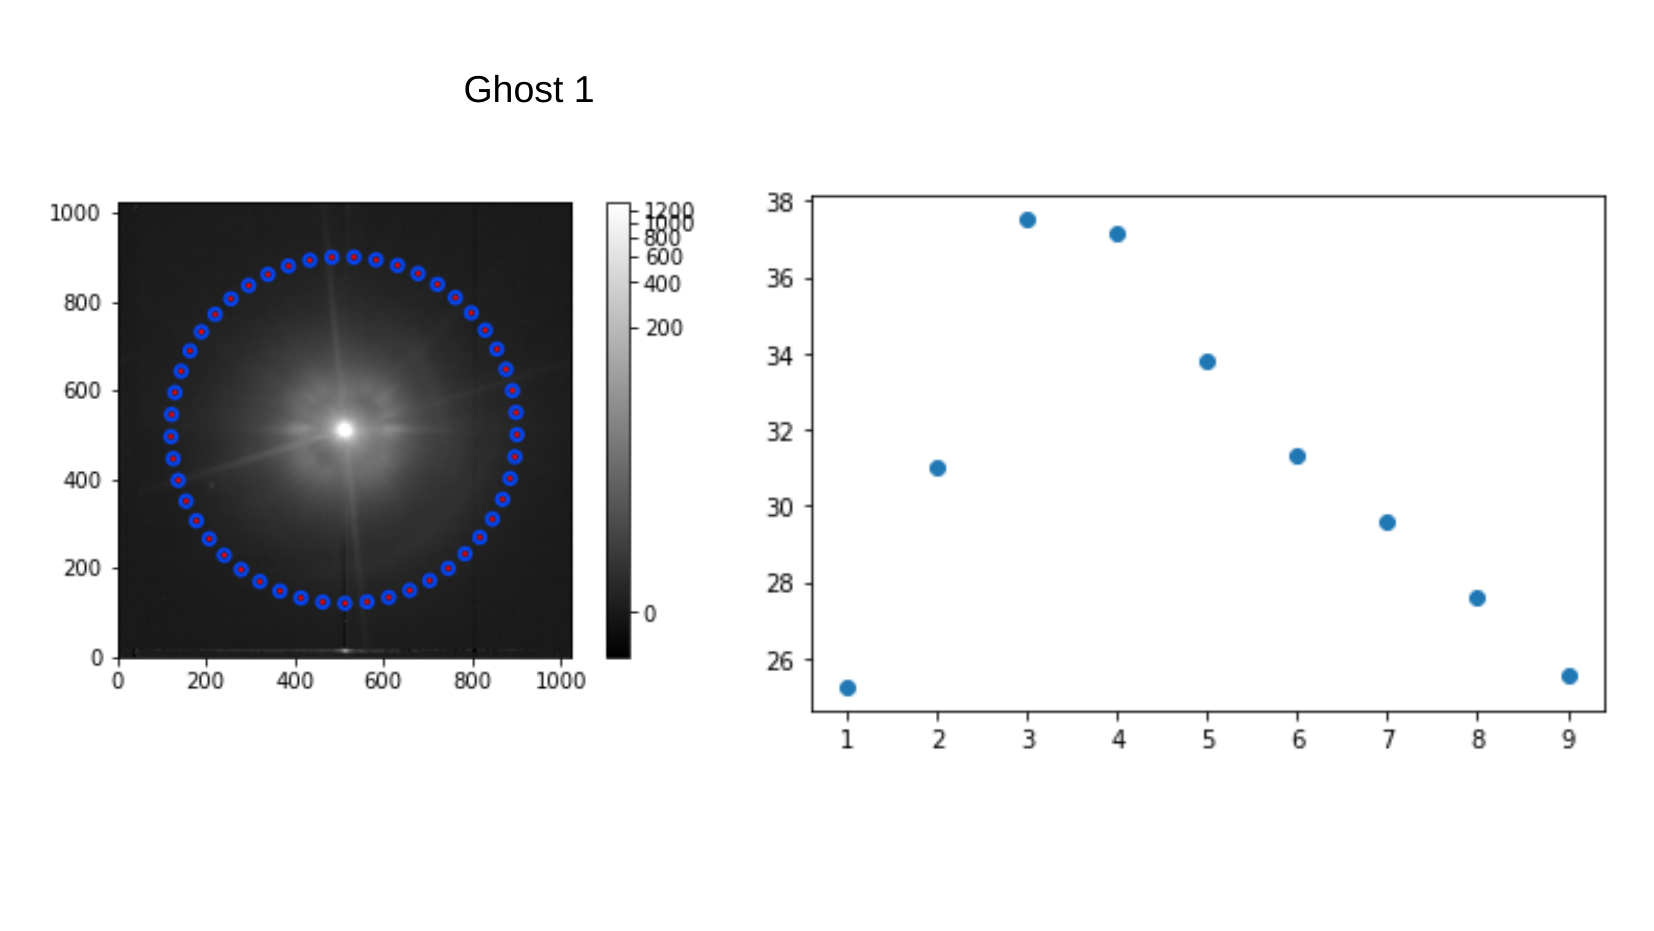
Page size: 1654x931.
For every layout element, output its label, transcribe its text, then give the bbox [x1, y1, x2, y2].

picture [748, 177, 1619, 768]
picture [35, 188, 711, 708]
text_box Ghost 1 [448, 61, 626, 119]
